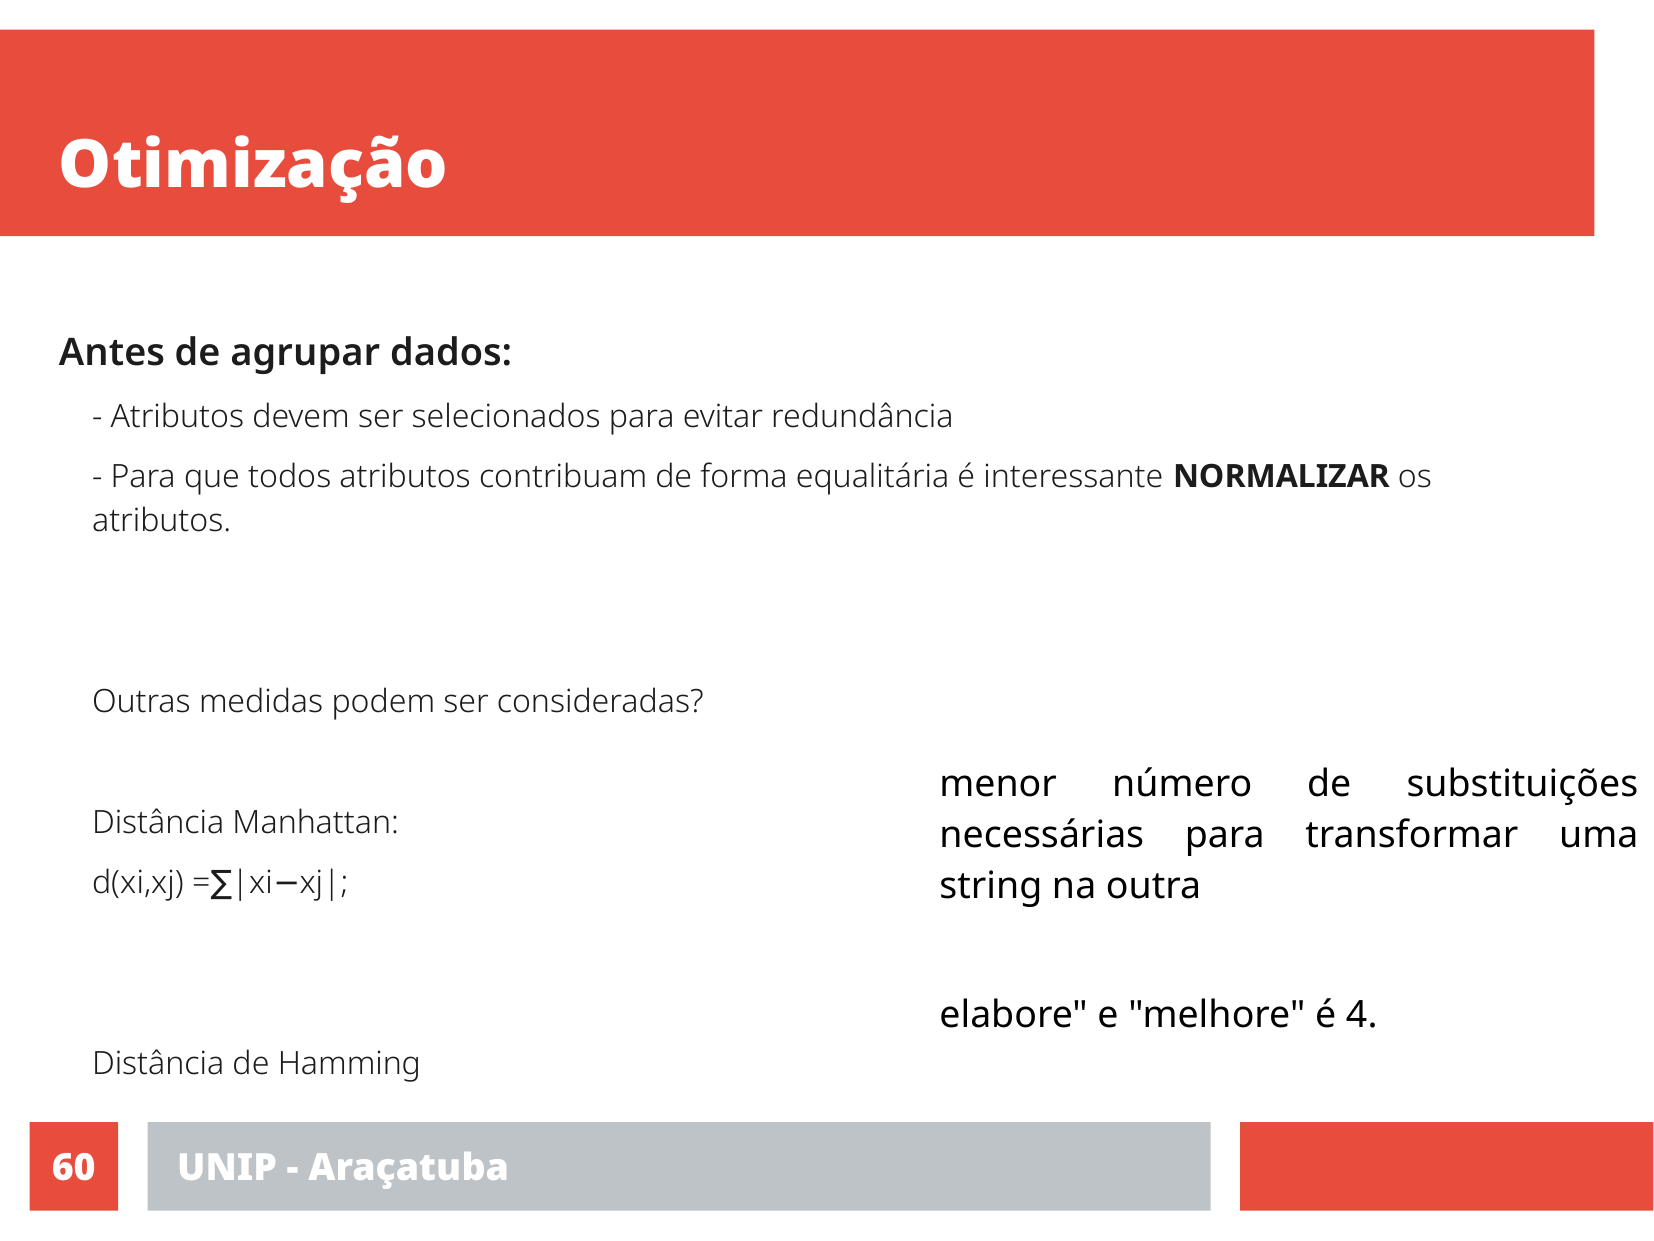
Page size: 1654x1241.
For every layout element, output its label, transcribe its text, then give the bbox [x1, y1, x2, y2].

list Antes de agrupar dados: - Atributos devem ser selecionados para evitar redundância - Para que todos atributos contribuam de forma equalitária é interessante NORMALIZAR os atributos. Outras medidas podem ser consideradas? Distância Manhattan: d(xi,xj) =∑|xi−xj|; Distância de Hamming [59, 324, 1565, 1093]
text_box menor número de substituições necessárias para transformar uma string na outra elabore" e "melhore" é 4. [924, 748, 1654, 1056]
title Otimização [59, 59, 1595, 207]
